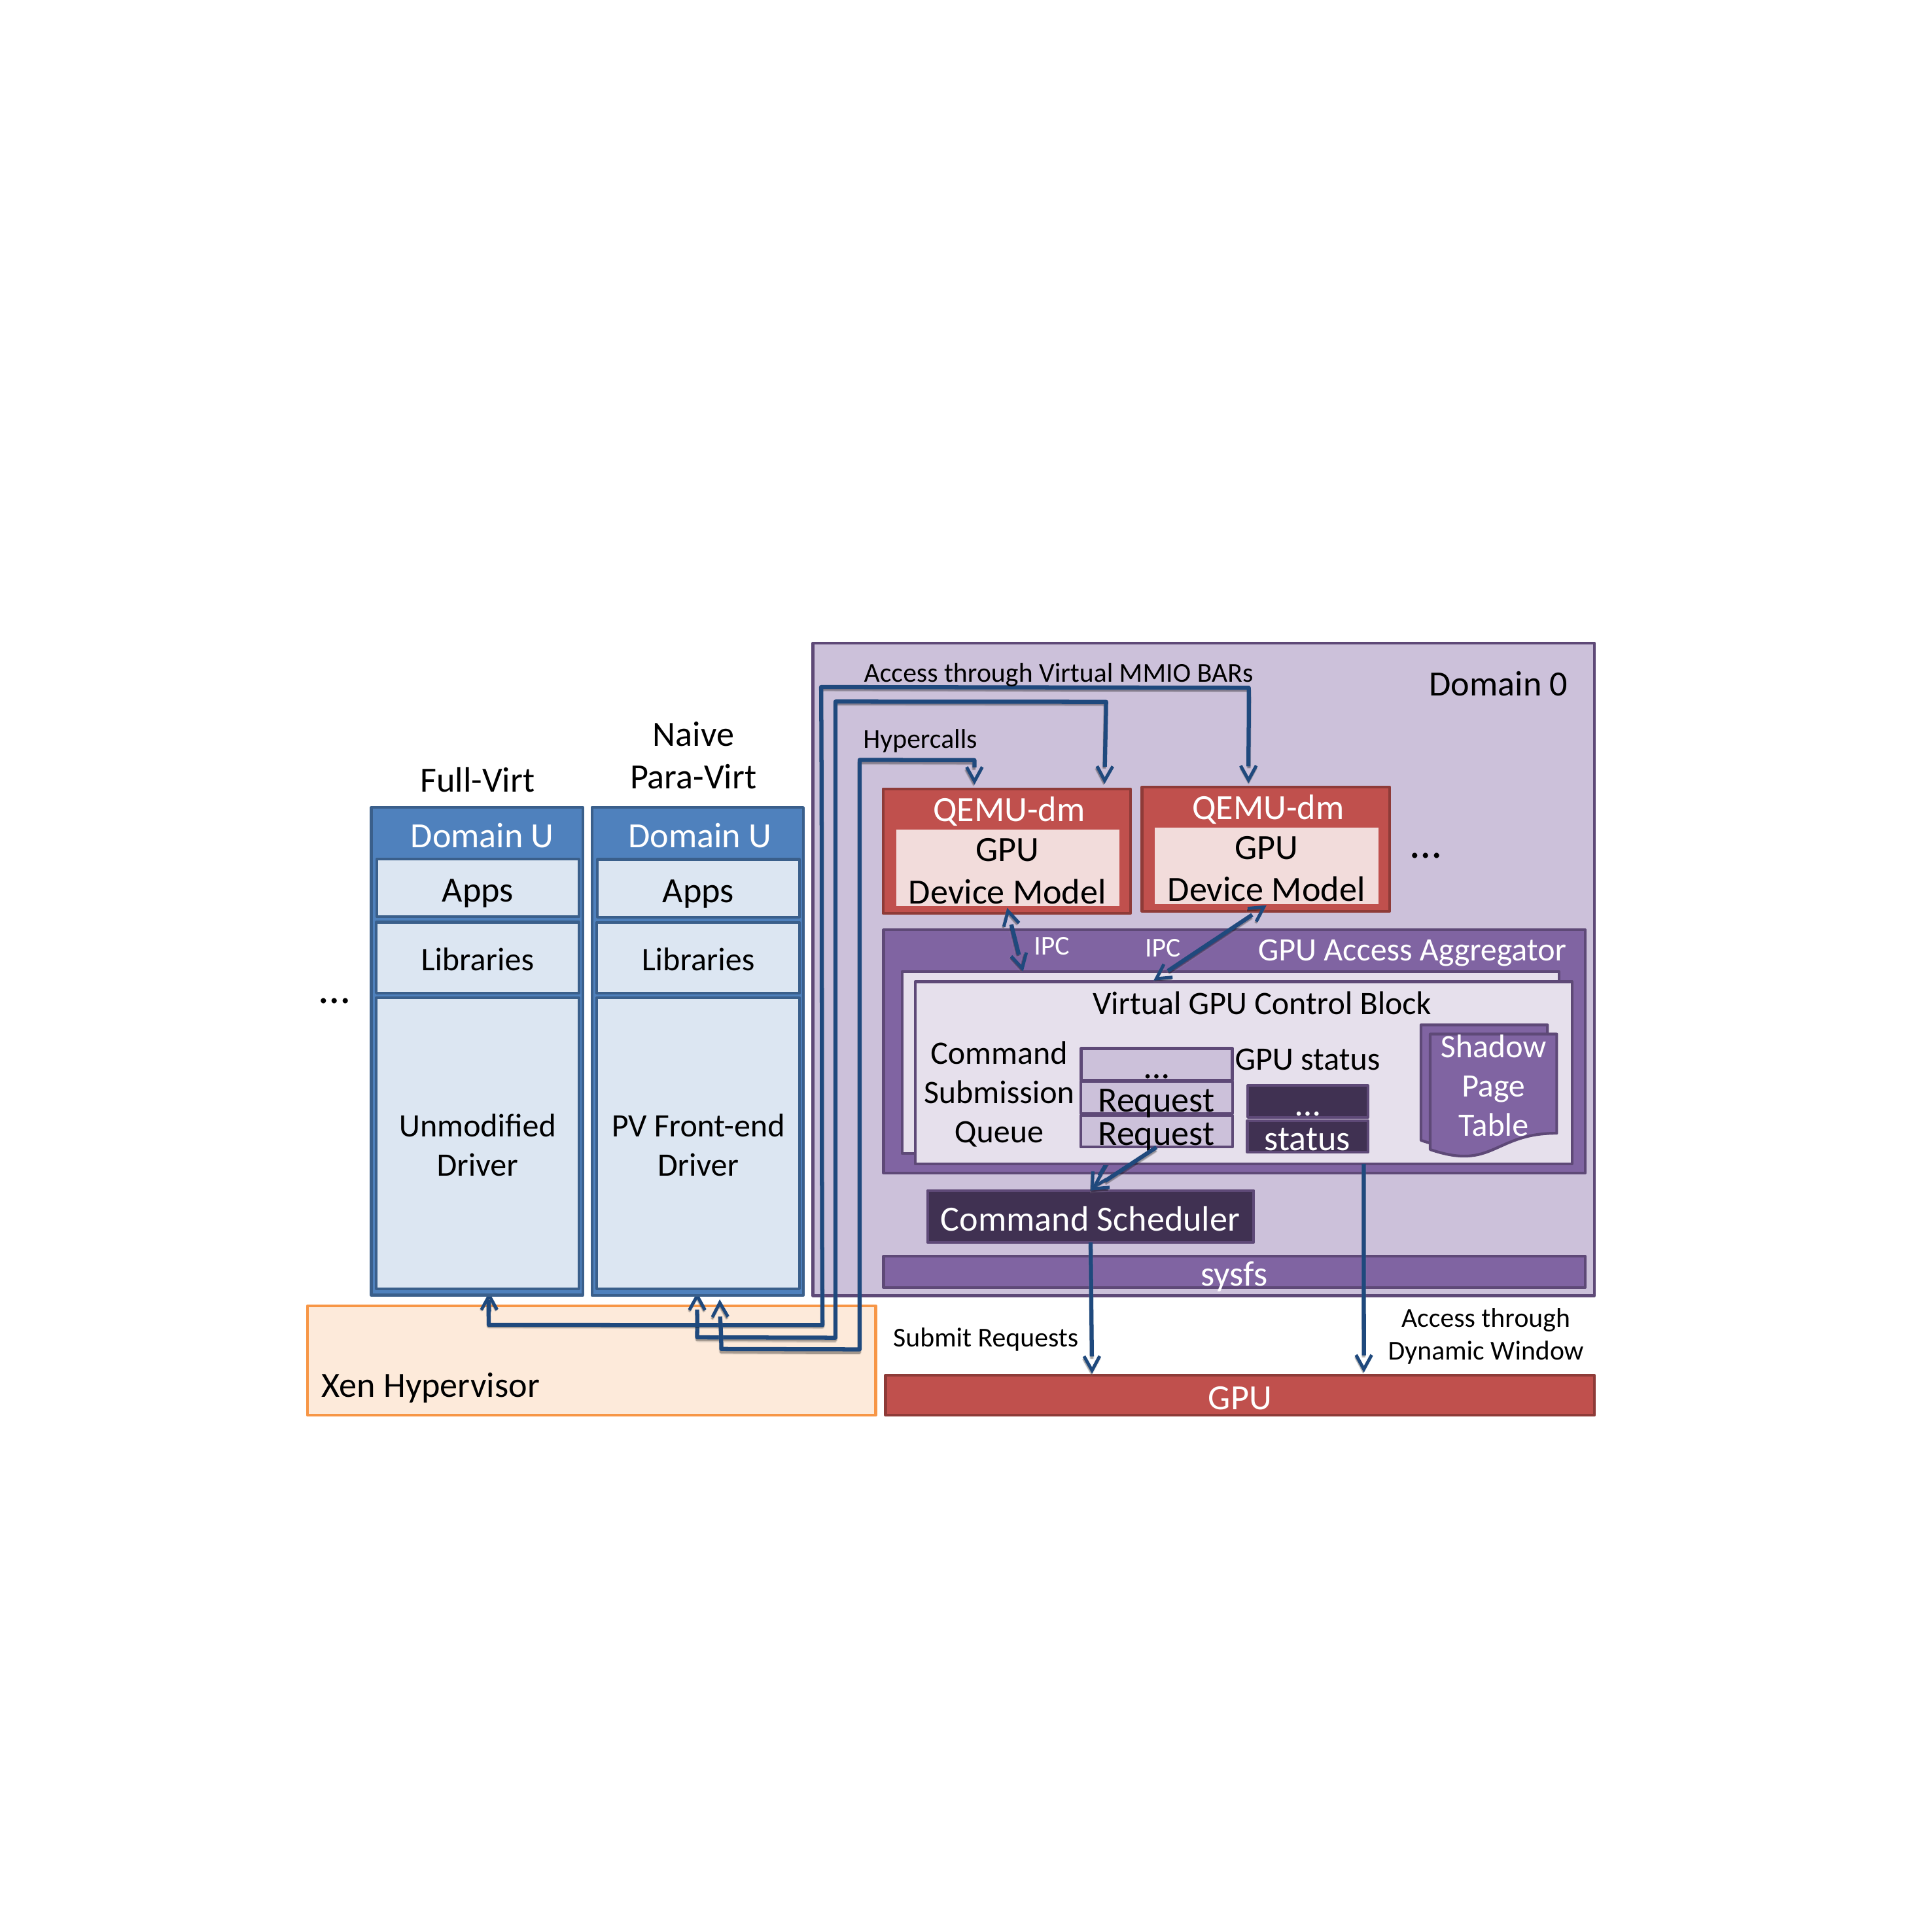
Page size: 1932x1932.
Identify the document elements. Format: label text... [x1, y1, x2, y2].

text_box Submit Requests [883, 1314, 1088, 1358]
text_box Xen Hypervisor [273, 1357, 589, 1409]
text_box PV Front-end Driver [597, 997, 799, 1289]
text_box Domain U [618, 807, 782, 860]
text_box Command Submission Queue [898, 1027, 1100, 1155]
text_box sysfs [883, 1256, 1088, 1288]
text_box Command Scheduler [927, 1190, 1254, 1242]
text_box Access through Dynamic Window [1378, 1295, 1594, 1371]
text_box [491, 1305, 820, 1323]
text_box Libraries [376, 922, 579, 993]
text_box [813, 642, 1595, 1296]
text_box Shadow Page Table [1430, 1034, 1557, 1157]
text_box Libraries [597, 922, 799, 994]
text_box … [1401, 809, 1451, 872]
text_box GPU status [1207, 1032, 1408, 1081]
text_box Request [1138, 1130, 1147, 1143]
text_box Request [1100, 1115, 1233, 1148]
text_box sysfs [1094, 1256, 1361, 1288]
text_box GPU [885, 1375, 1594, 1416]
text_box [723, 1305, 833, 1335]
text_box GPU Device Model [894, 828, 1121, 908]
text_box Request [1138, 1097, 1147, 1110]
text_box [699, 1329, 718, 1335]
text_box status [1247, 1120, 1368, 1153]
text_box Unmodified Driver [376, 997, 579, 1289]
text_box … [309, 955, 360, 1017]
text_box sysfs [1367, 1256, 1585, 1288]
text_box Virtual GPU Control Block [1059, 977, 1466, 1026]
text_box Request [1100, 1081, 1233, 1114]
text_box Naive Para-Virt [597, 706, 790, 801]
text_box GPU Access Aggregator [1228, 923, 1596, 973]
text_box Apps [377, 859, 579, 917]
text_box IPC [1135, 924, 1191, 968]
text_box QEMU-dm [923, 781, 1095, 834]
text_box Domain U [400, 807, 564, 860]
text_box IPC [1024, 922, 1080, 966]
text_box Full-Virt [381, 752, 574, 805]
text_box … [1248, 1085, 1368, 1117]
text_box GPU Device Model [1153, 826, 1380, 906]
text_box [724, 1305, 857, 1347]
text_box [1093, 1288, 1361, 1296]
text_box … [1100, 1048, 1207, 1081]
text_box [307, 1305, 876, 1416]
text_box Hypercalls [853, 716, 987, 759]
text_box QEMU-dm [1182, 779, 1354, 832]
text_box Access through Virtual MMIO BARs [854, 650, 1263, 693]
text_box Apps [597, 859, 799, 917]
text_box Domain 0 [1403, 656, 1594, 709]
text_box [371, 807, 583, 1295]
text_box [591, 807, 803, 1295]
